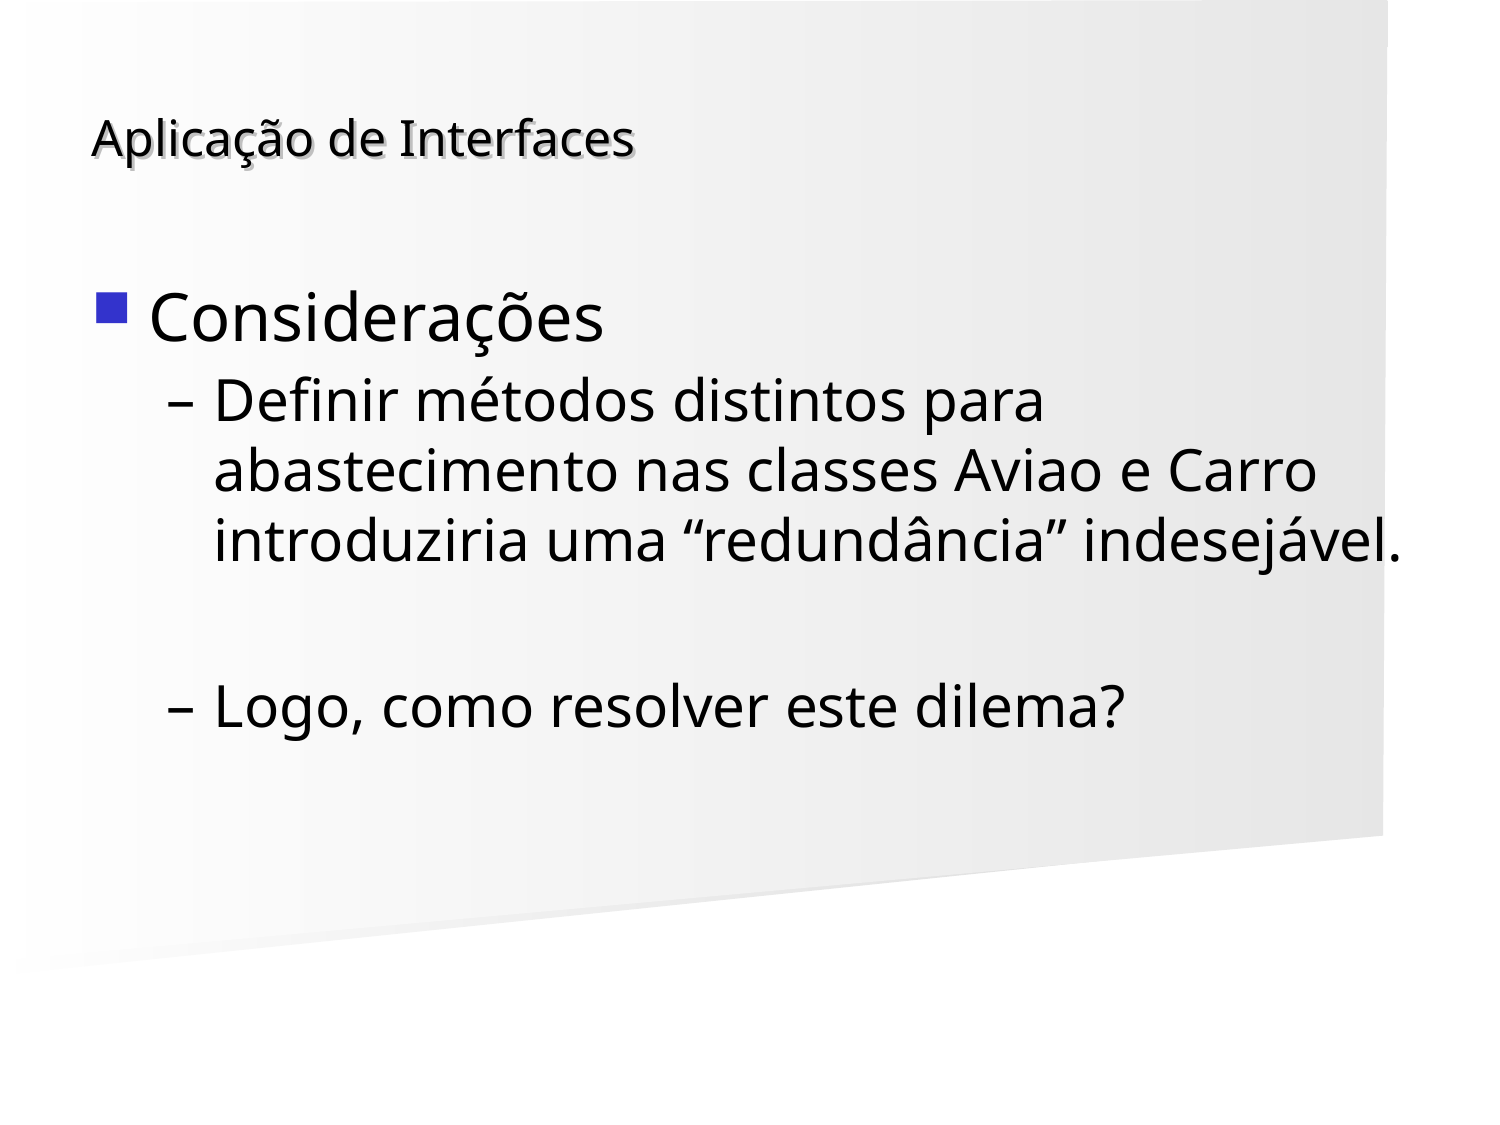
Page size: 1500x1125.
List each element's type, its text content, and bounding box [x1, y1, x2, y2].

title Aplicação de Interfaces [76, 42, 1427, 231]
list Considerações Definir métodos distintos para abastecimento nas classes Aviao e Carro introduziria uma “redundância” indesejável. Logo, como resolver este dilema? [76, 267, 1427, 1005]
